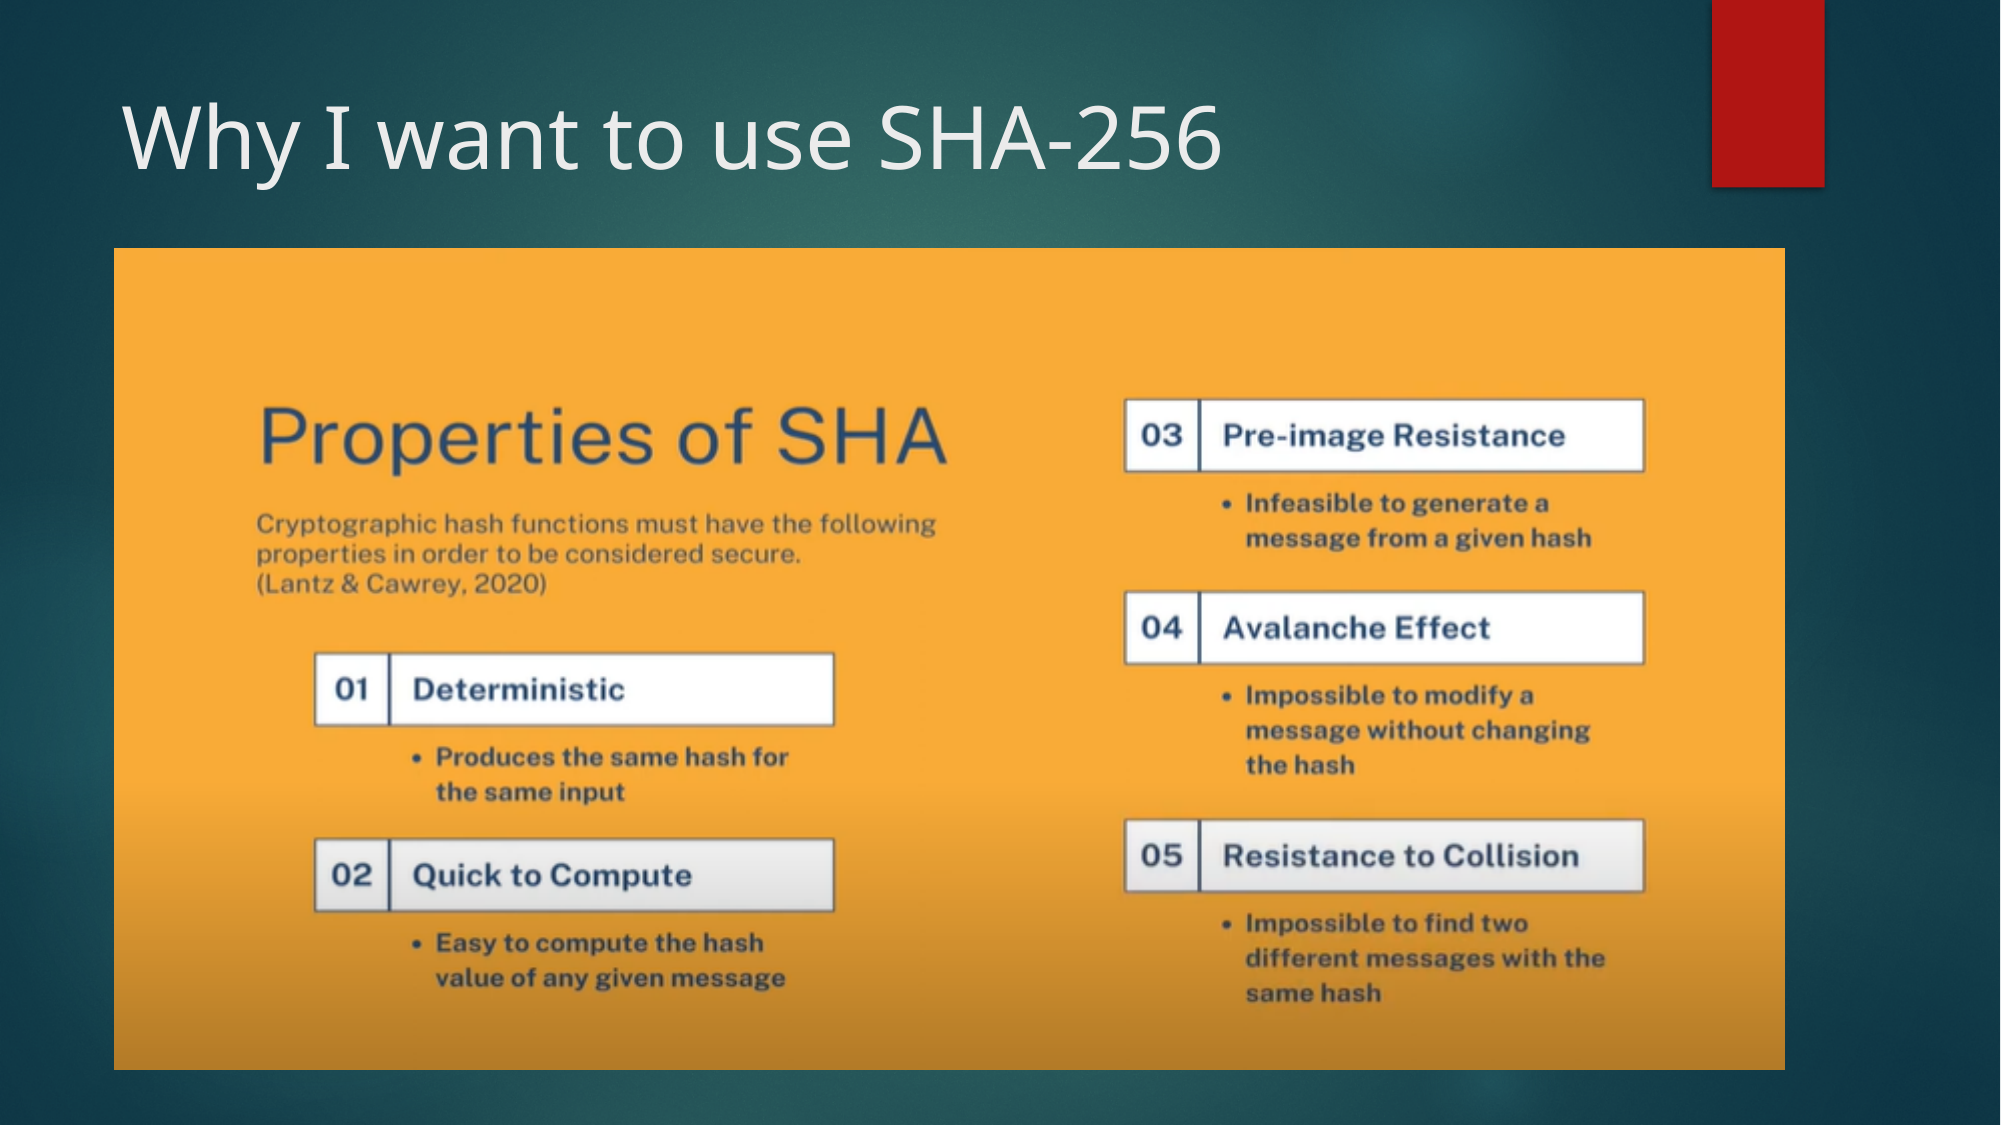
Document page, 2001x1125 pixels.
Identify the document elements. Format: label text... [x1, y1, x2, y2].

picture [0, 0, 2001, 1125]
title Why I want to use SHA-256 [106, 74, 1649, 249]
